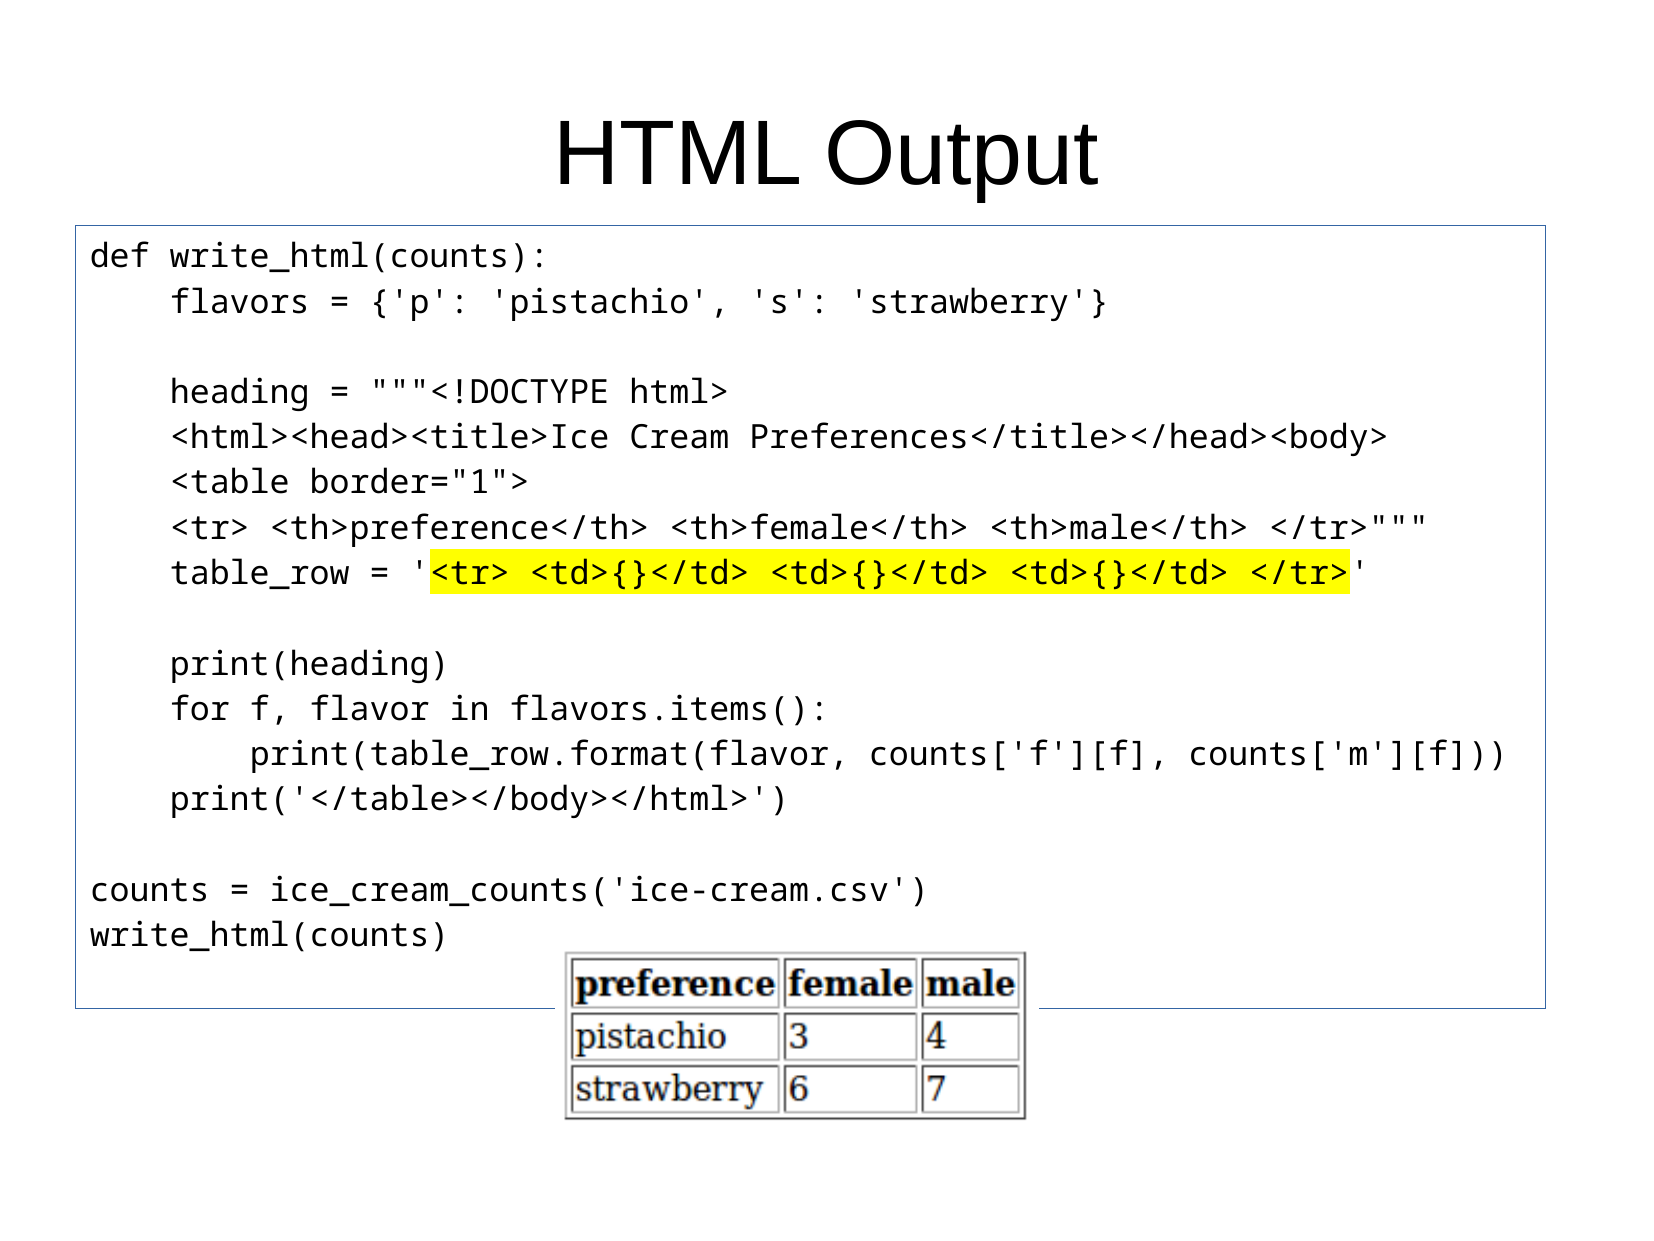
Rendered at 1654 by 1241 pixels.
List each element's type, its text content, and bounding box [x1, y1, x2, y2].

text_box def write_html(counts): flavors = {'p': 'pistachio', 's': 'strawberry'} heading = """<!DOCTYPE html> <html><head><title>Ice Cream Preferences</title></head><body> <table border="1"> <tr> <th>preference</th> <th>female</th> <th>male</th> </tr>""" table_row = '<tr> <td>{}</td> <td>{}</td> <td>{}</td> </tr>' print(heading) for f, flavor in flavors.items(): print(table_row.format(flavor, counts['f'][f], counts['m'][f])) print('</table></body></html>') counts = ice_cream_counts('ice-cream.csv') write_html(counts) [75, 225, 1546, 903]
picture [555, 944, 1039, 1139]
title HTML Output [82, 49, 1571, 257]
